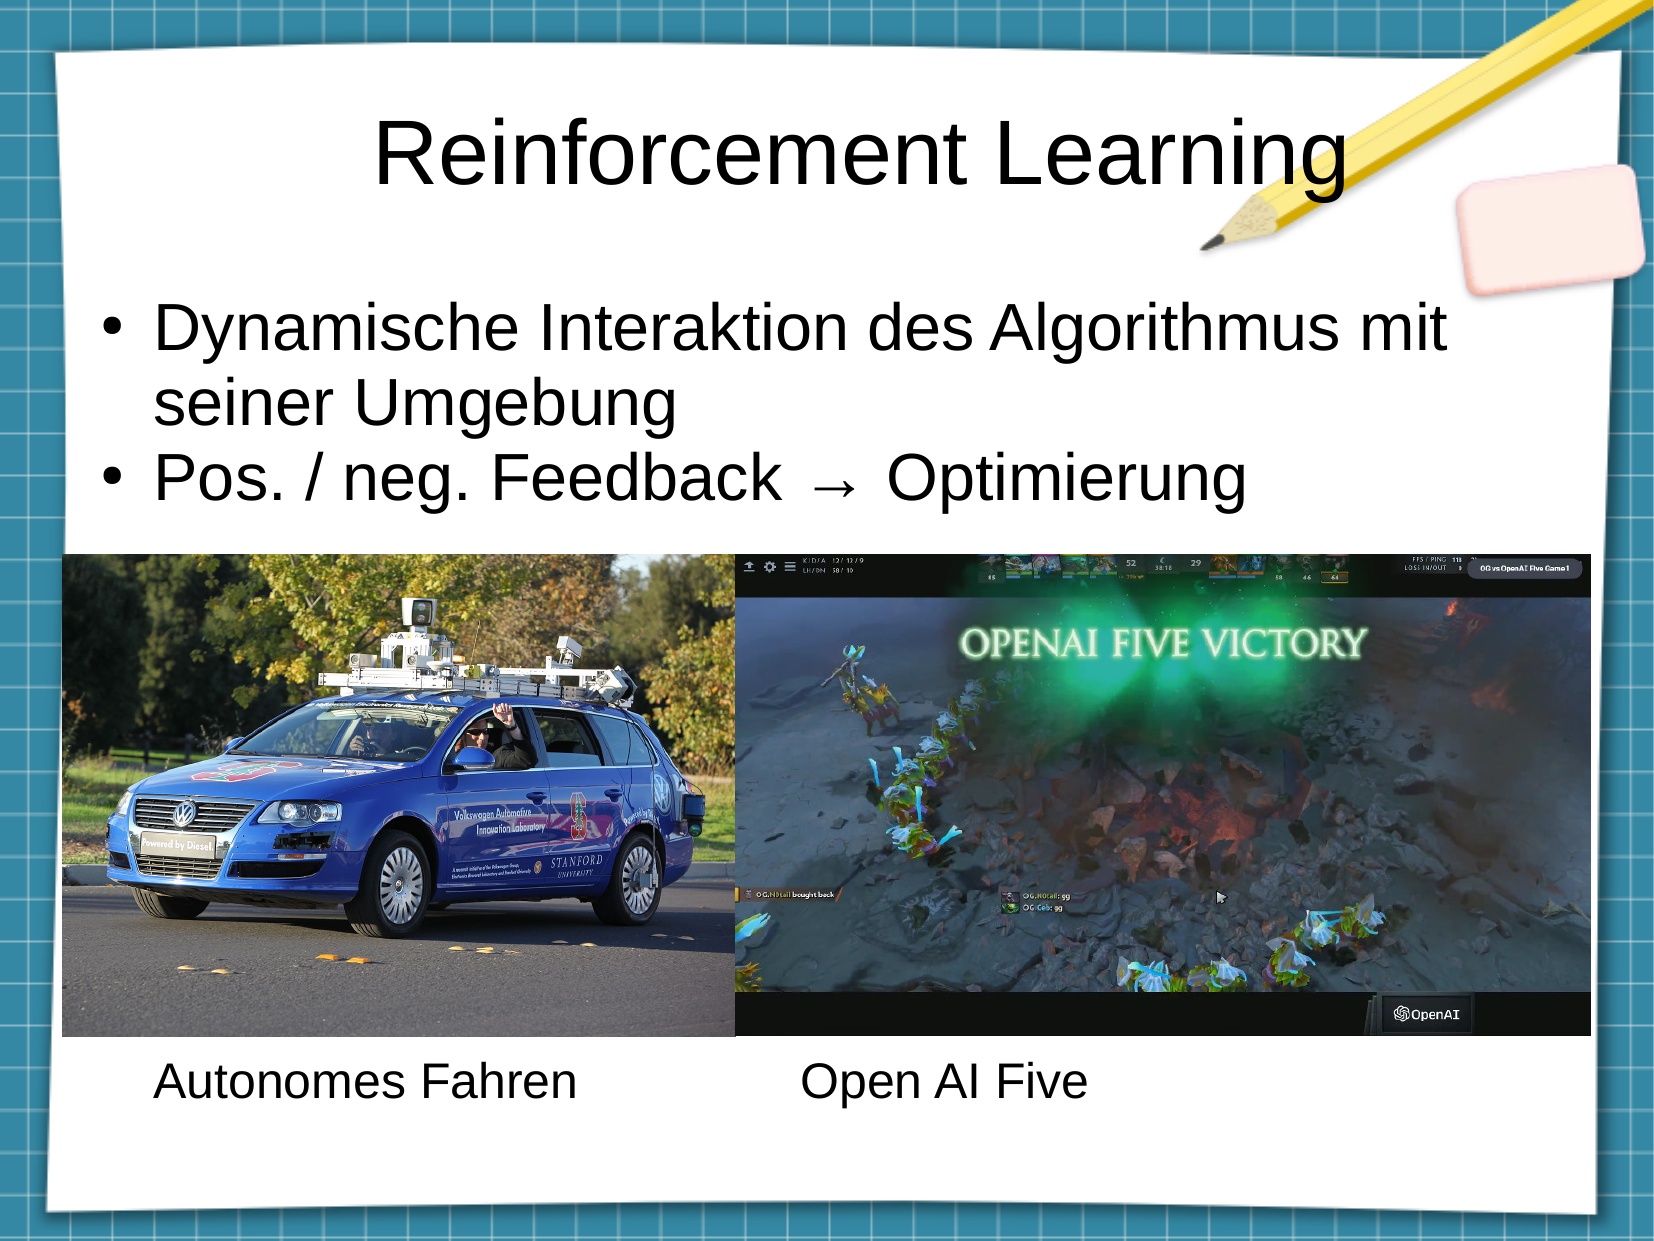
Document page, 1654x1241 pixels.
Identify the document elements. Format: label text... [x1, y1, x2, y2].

title Reinforcement Learning [82, 49, 1571, 257]
list Dynamische Interaktion des Algorithmus mit seiner Umgebung Pos. / neg. Feedback → Optimierung Autonomes Fahren Open AI Five [82, 290, 1571, 554]
picture [0, 0, 1654, 1241]
list Dynamische Interaktion des Algorithmus mit seiner Umgebung Pos. / neg. Feedback → Optimierung Autonomes Fahren Open AI Five [82, 1036, 1571, 1186]
